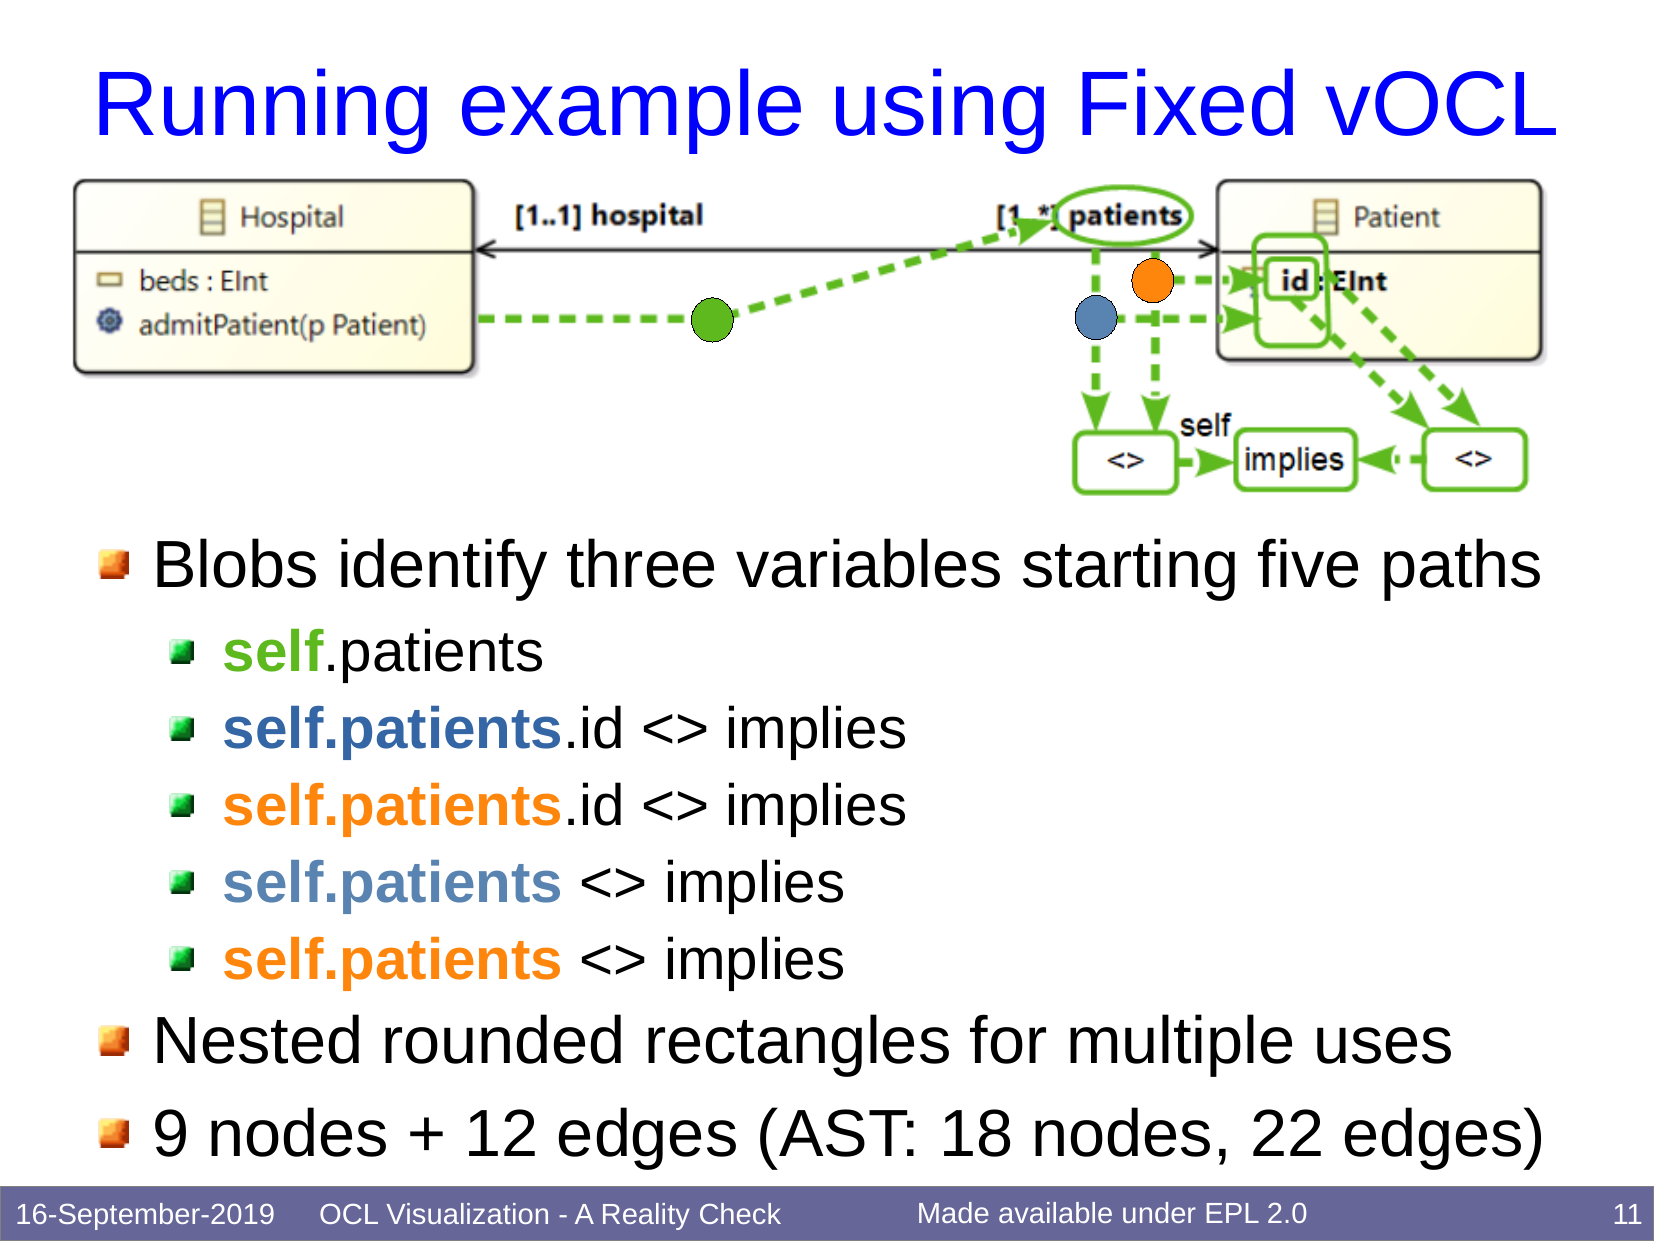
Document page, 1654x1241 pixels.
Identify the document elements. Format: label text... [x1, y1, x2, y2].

text_box [1075, 295, 1118, 340]
title Running example using Fixed vOCL [82, 49, 1571, 158]
text_box [1131, 258, 1174, 303]
picture [70, 174, 1553, 505]
text_box [691, 297, 734, 343]
list Blobs identify three variables starting five paths self.patients self.patients.id <> implies self.patients.id <> implies self.patients <> implies self.patients <> implies Nested rounded rectangles for multiple uses 9 nodes + 12 edges (AST: 18 nodes, 22 edges) [81, 526, 1570, 1171]
